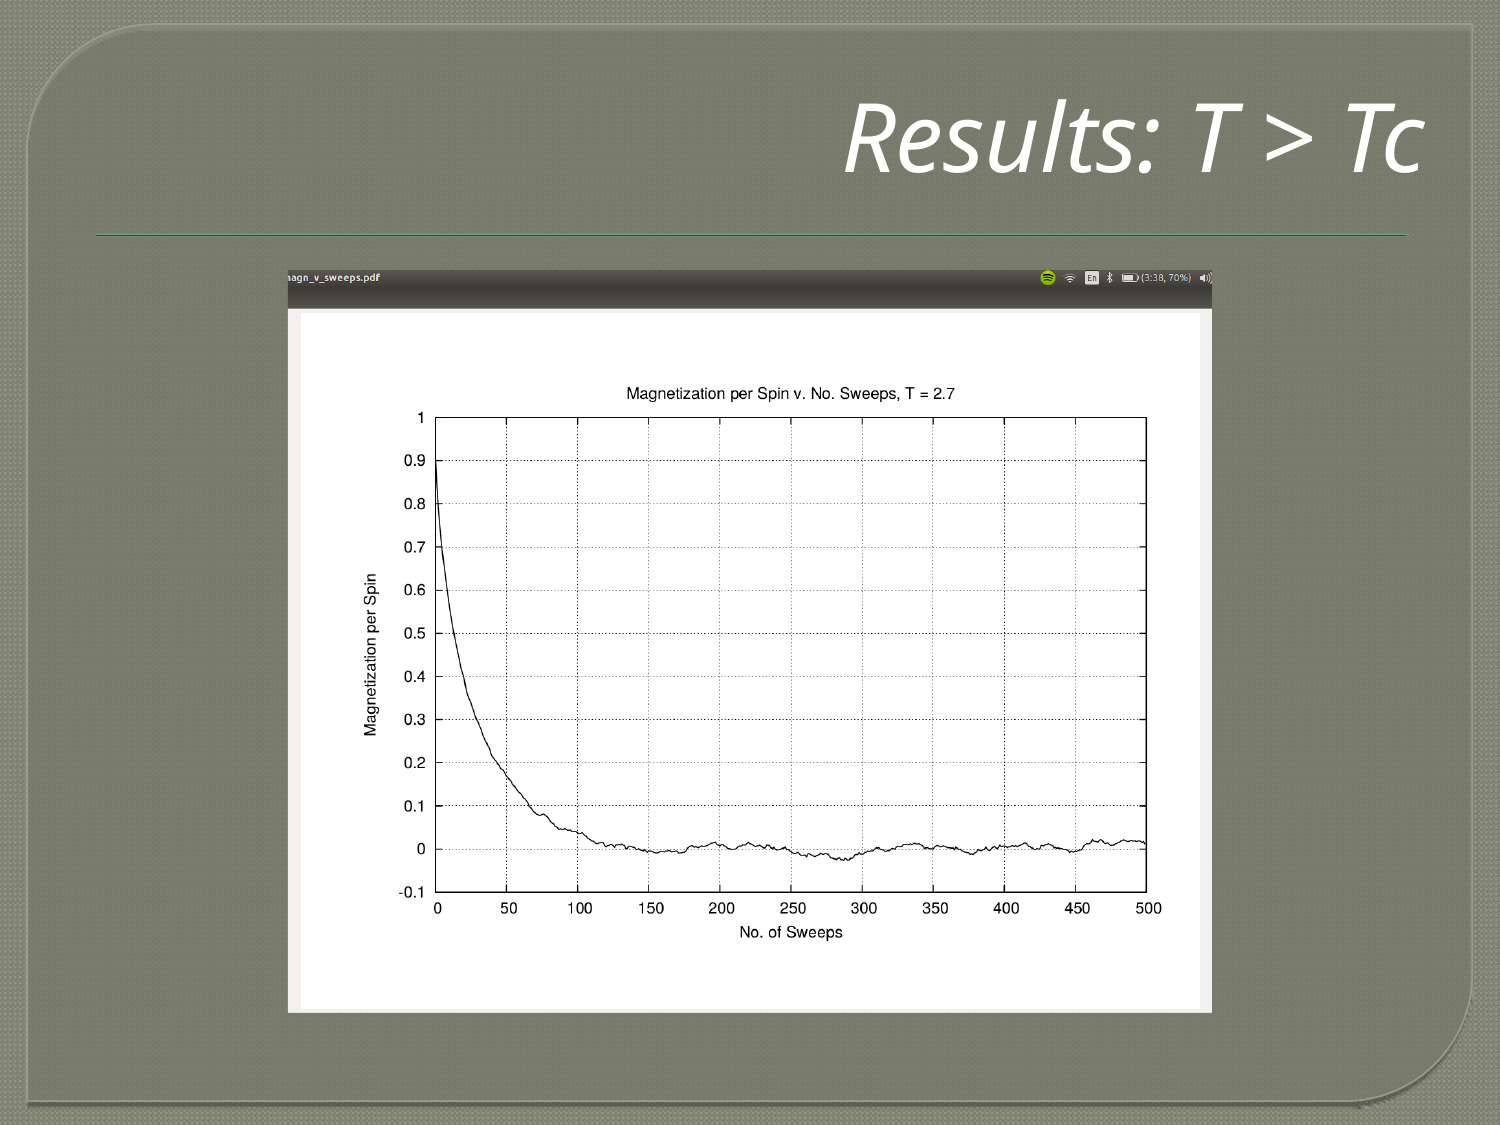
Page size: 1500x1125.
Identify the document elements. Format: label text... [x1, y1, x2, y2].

title Results: T > Tc [75, 41, 1425, 230]
picture [0, 0, 1500, 1125]
